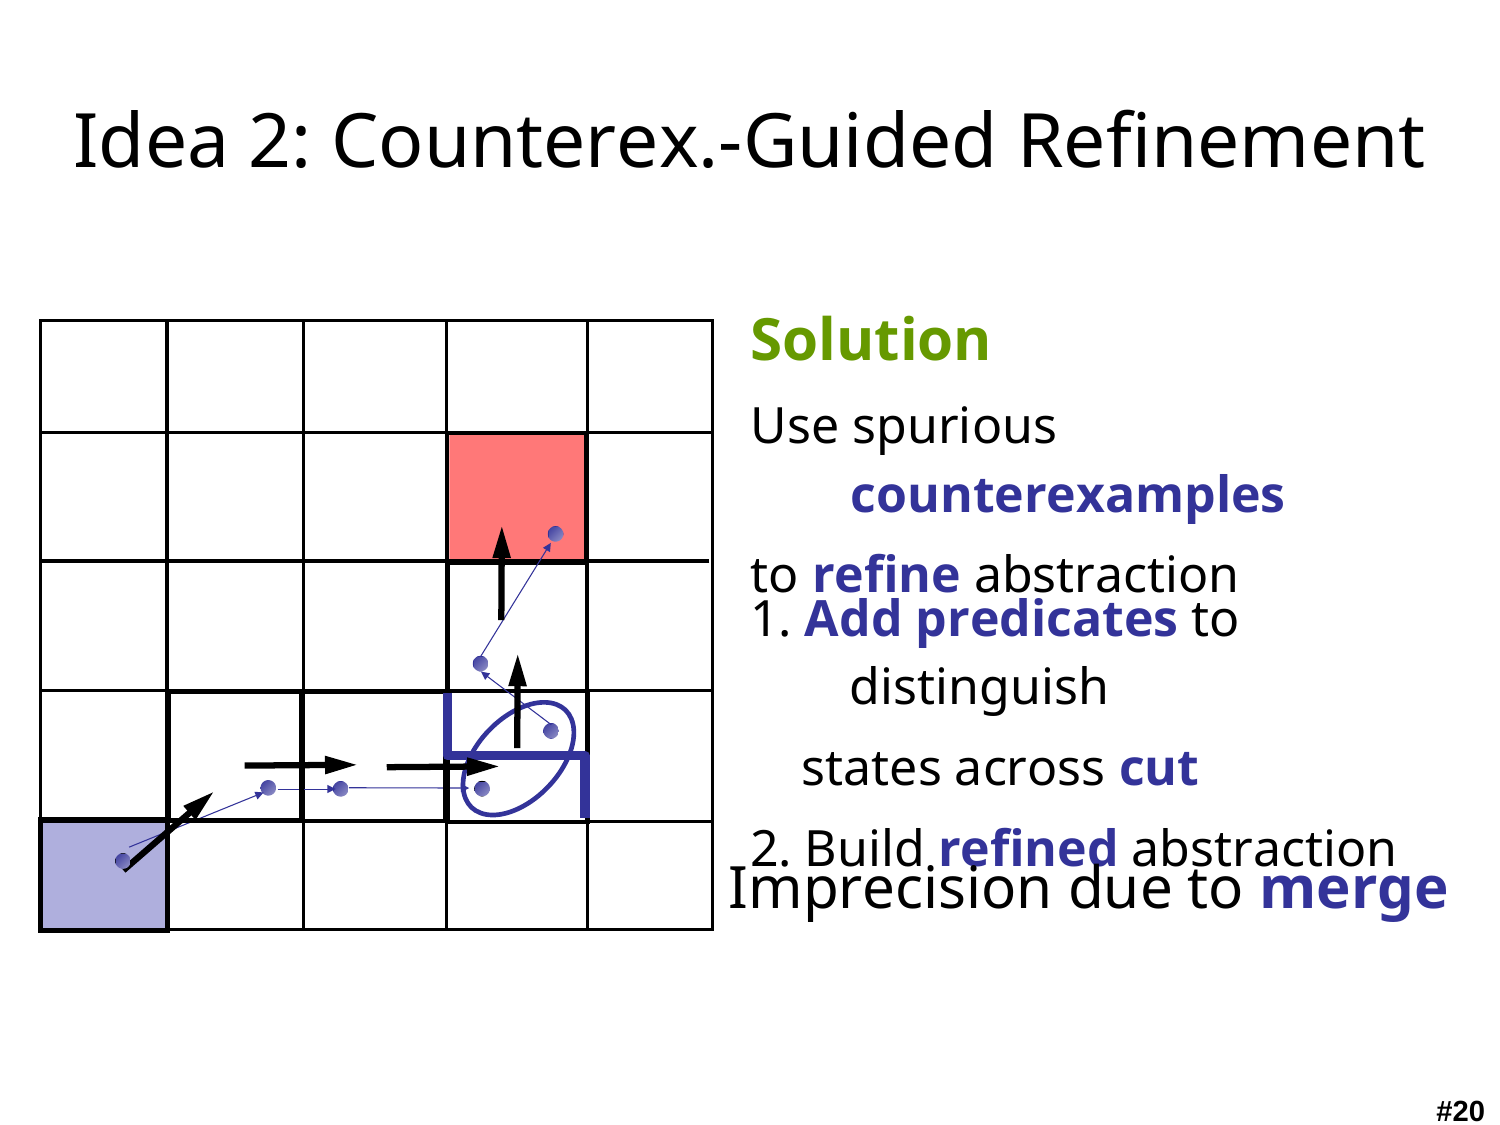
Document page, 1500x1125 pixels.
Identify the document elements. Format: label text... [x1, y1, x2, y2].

text_box Imprecision due to merge [714, 747, 1464, 998]
text_box [474, 780, 490, 797]
text_box [449, 435, 584, 559]
text_box [260, 780, 277, 796]
text_box Solution Use spurious counterexamples to refine abstraction [736, 290, 1477, 579]
text_box [43, 823, 165, 928]
text_box 1. Add predicates to distinguish states across cut 2. Build refined abstraction [735, 523, 1499, 871]
text_box [472, 656, 489, 672]
text_box [333, 781, 349, 797]
text_box [543, 723, 559, 739]
title Idea 2: Counterex.-Guided Refinement [24, 45, 1476, 233]
